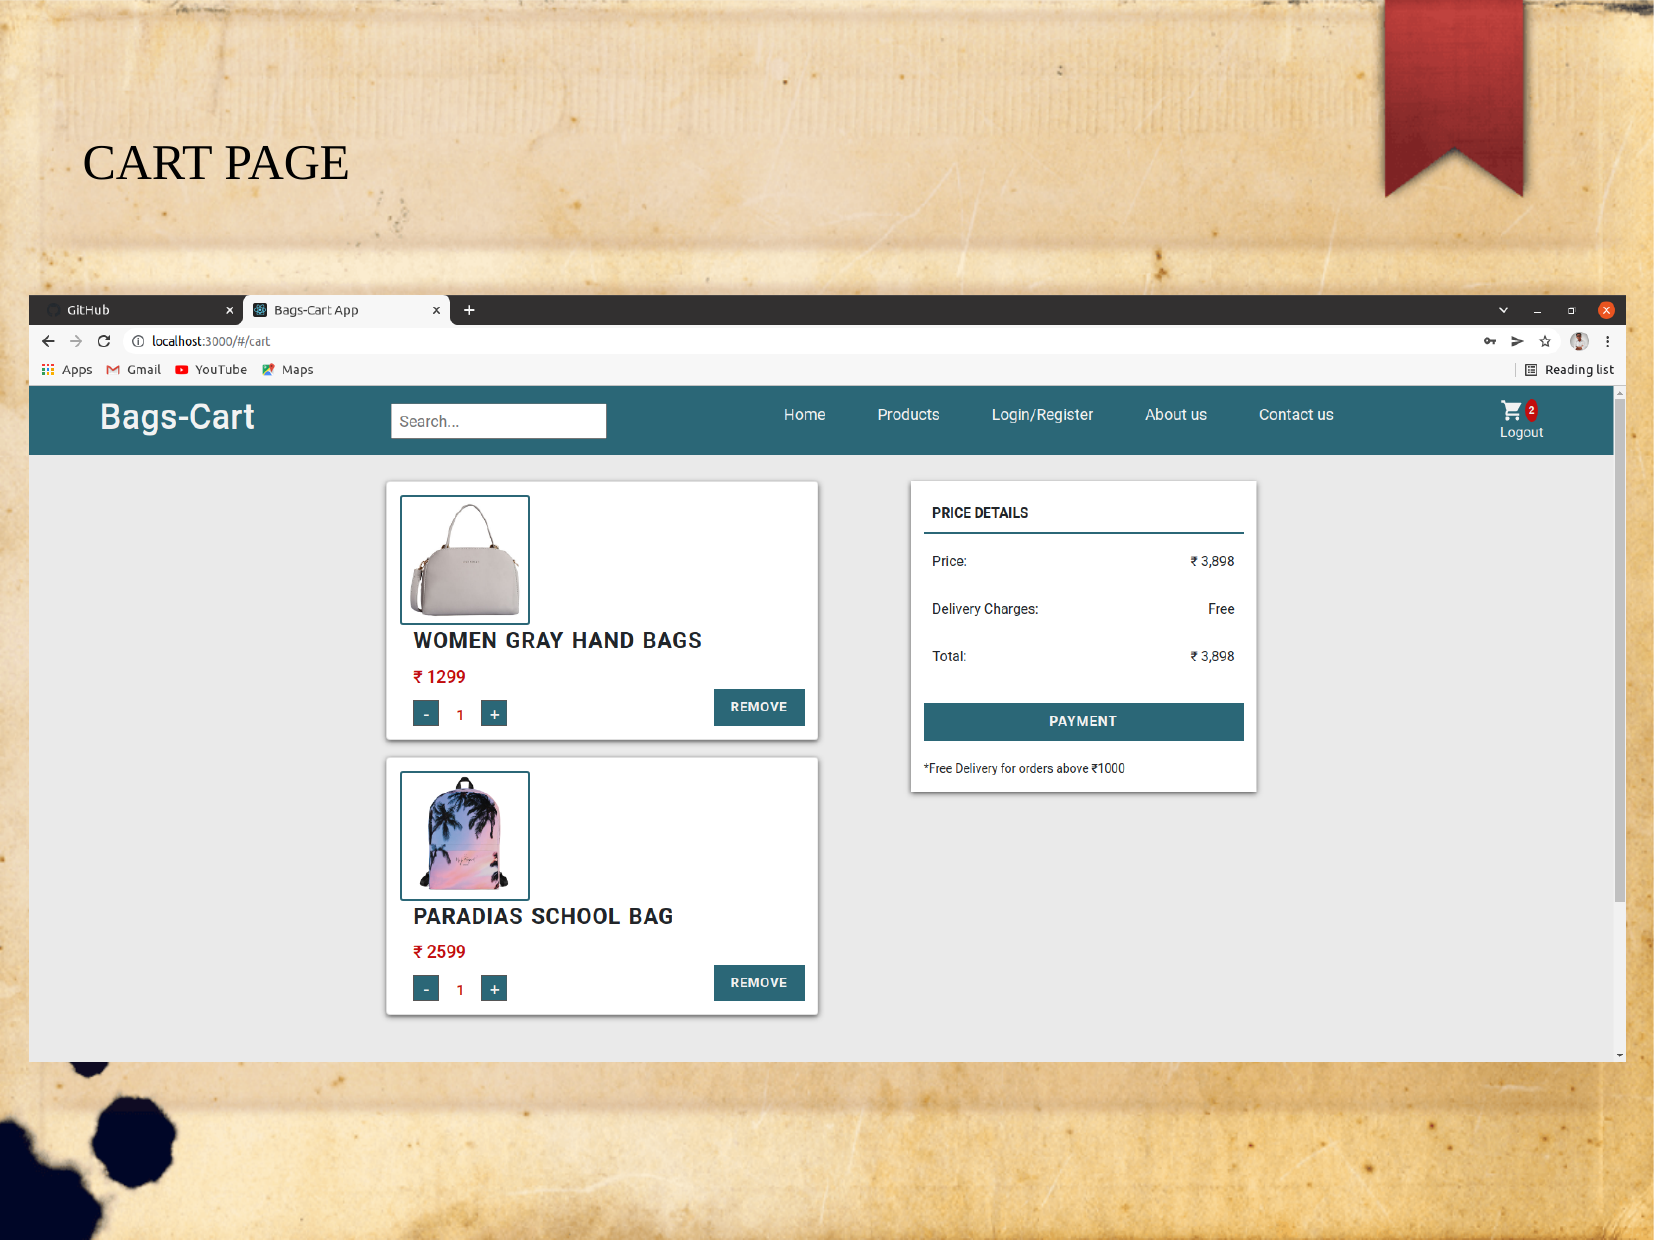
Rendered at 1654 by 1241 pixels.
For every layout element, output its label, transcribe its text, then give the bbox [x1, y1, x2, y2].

text_box CART PAGE [82, 49, 1347, 237]
picture [0, 0, 1654, 1240]
